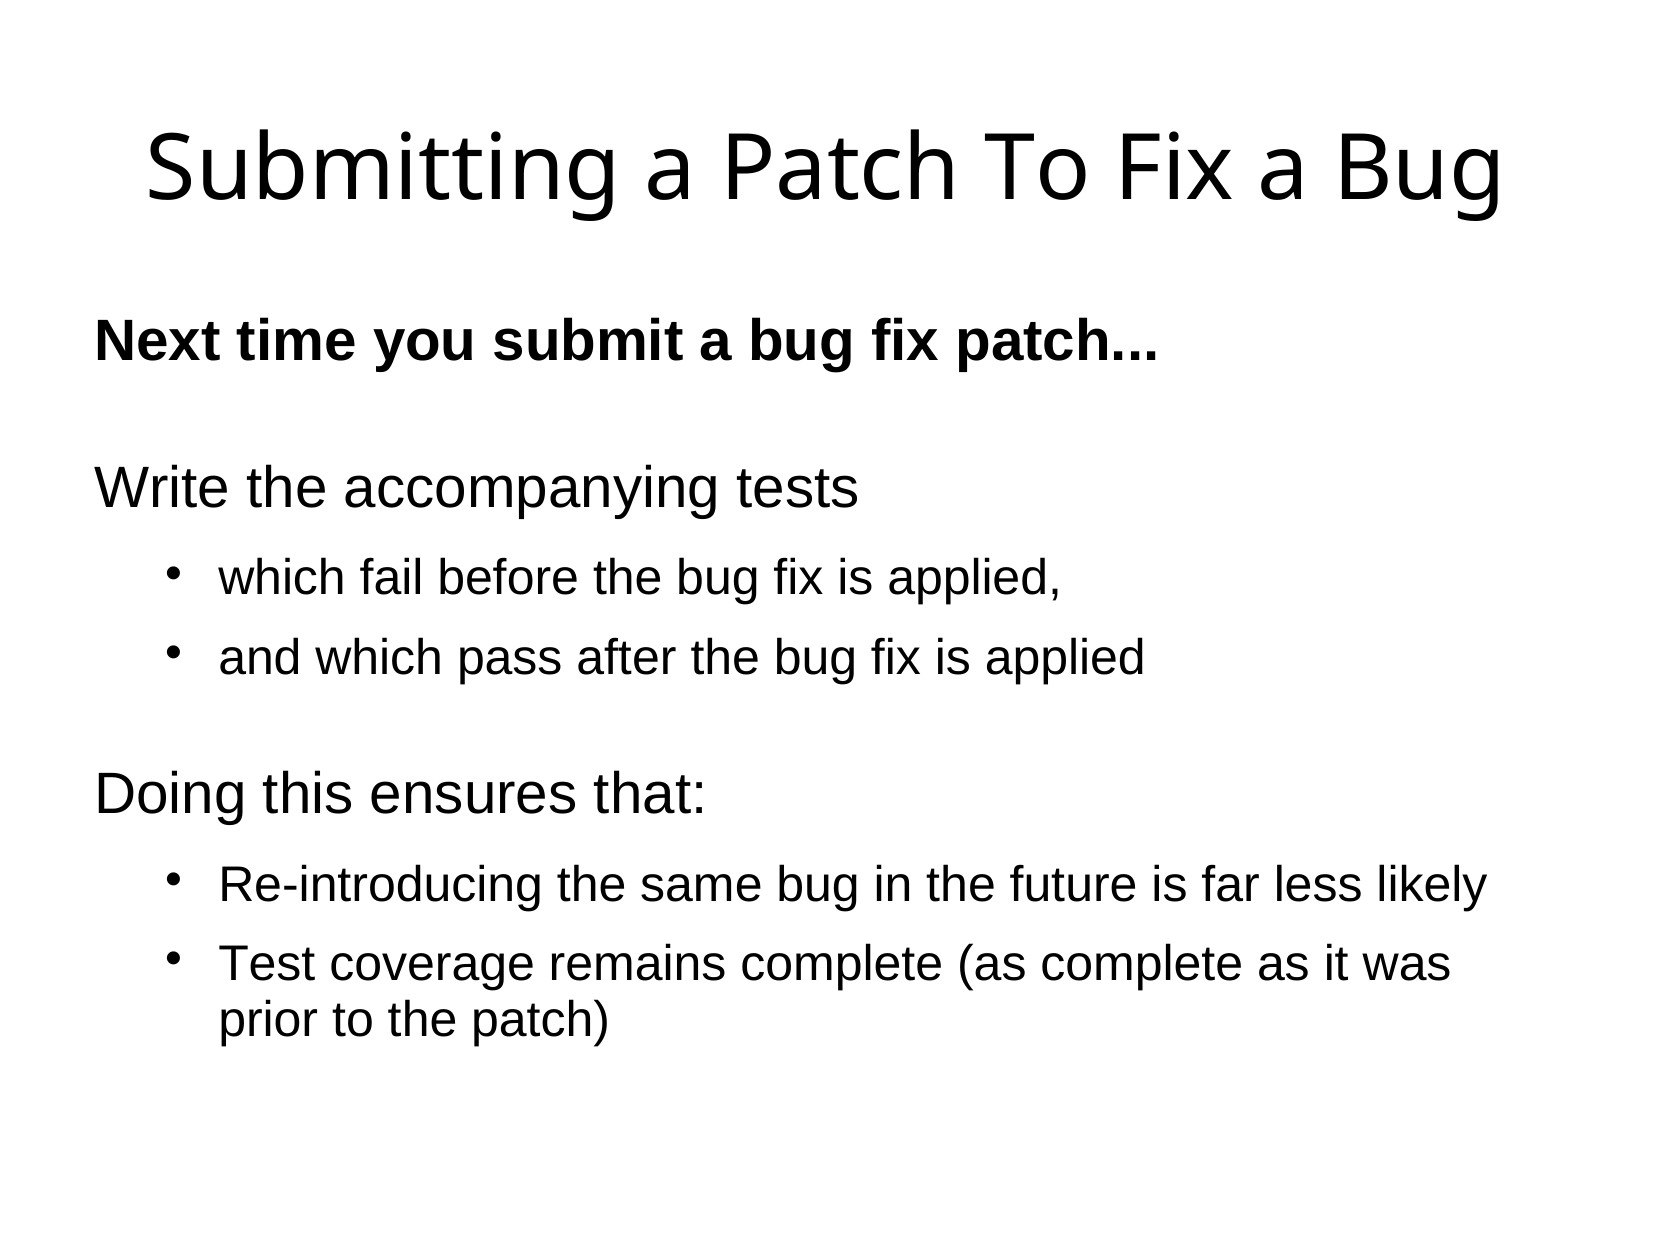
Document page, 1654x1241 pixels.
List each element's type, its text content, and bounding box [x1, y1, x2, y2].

title Submitting a Patch To Fix a Bug [88, 23, 1565, 283]
list Next time you submit a bug fix patch... Write the accompanying tests which fail before the bug fix is applied, and which pass after the bug fix is applied Doing this ensures that: Re-introducing the same bug in the future is far less likely Test coverage remains complete (as complete as it was prior to the patch) [76, 303, 1565, 1123]
